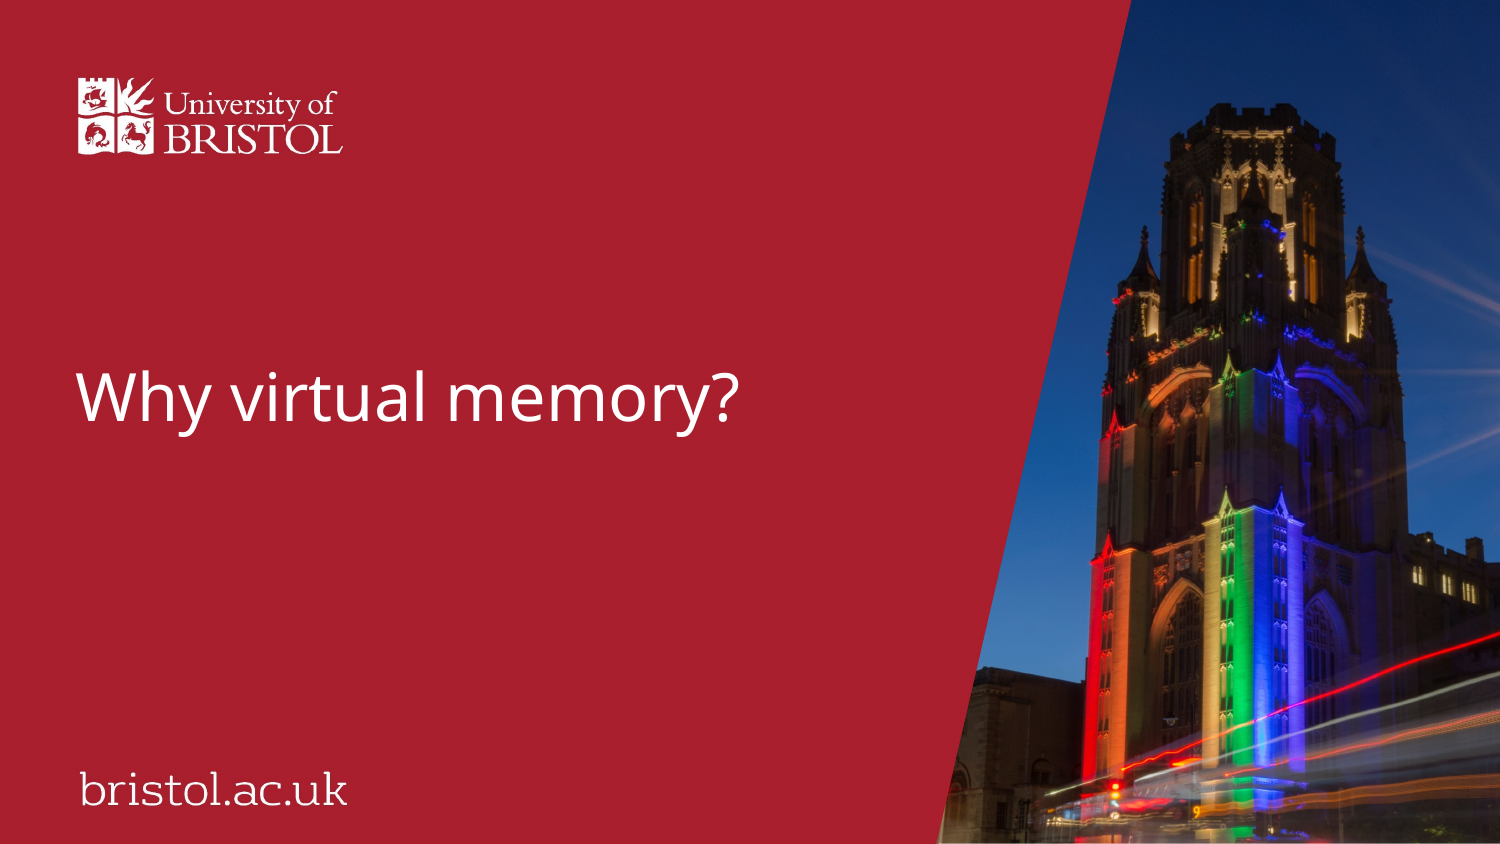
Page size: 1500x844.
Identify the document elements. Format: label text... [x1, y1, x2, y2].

title Why virtual memory? [60, 262, 924, 443]
